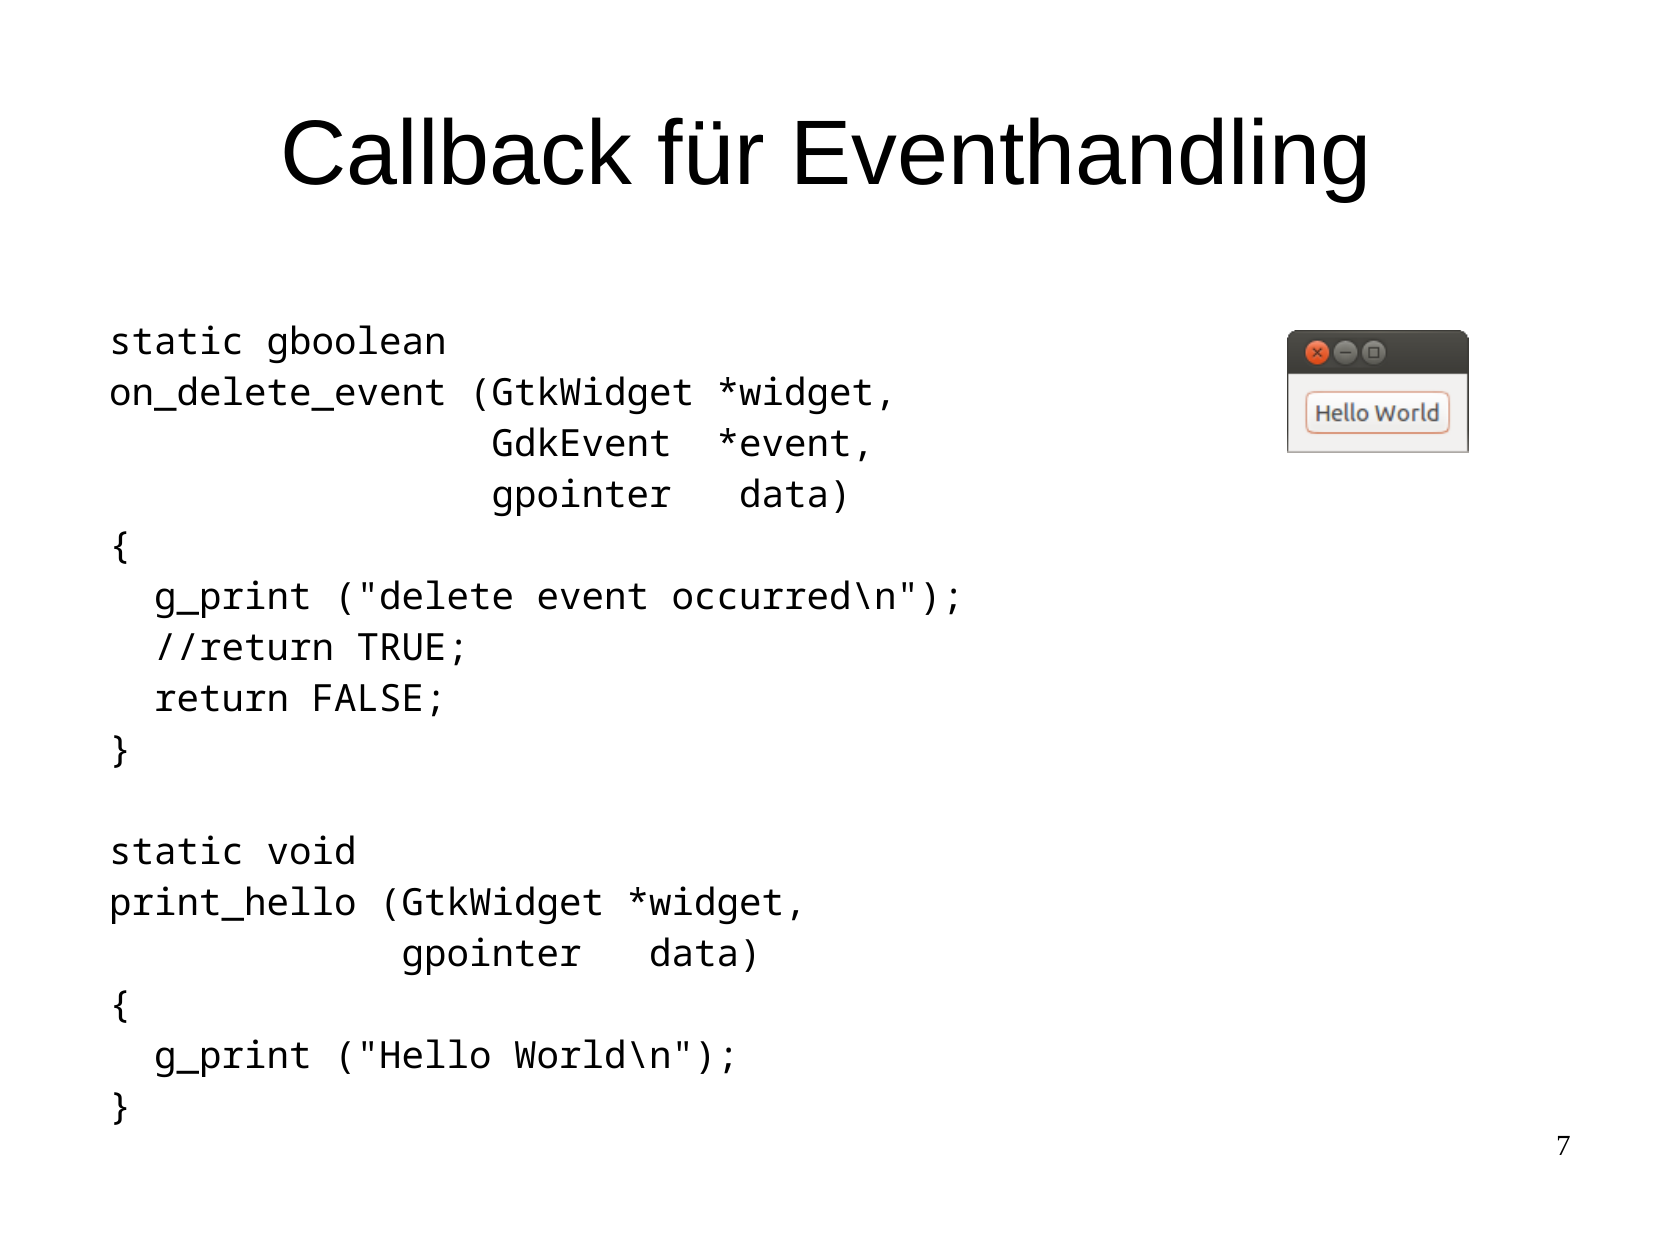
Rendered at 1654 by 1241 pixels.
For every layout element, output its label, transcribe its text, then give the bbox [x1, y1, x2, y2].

title Callback für Eventhandling [82, 49, 1571, 257]
text_box static gboolean on_delete_event (GtkWidget *widget, GdkEvent *event, gpointer data) { g_print ("delete event occurred\n"); //return TRUE; return FALSE; } static void print_hello (GtkWidget *widget, gpointer data) { g_print ("Hello World\n"); } [94, 307, 981, 1019]
picture [1287, 330, 1469, 453]
